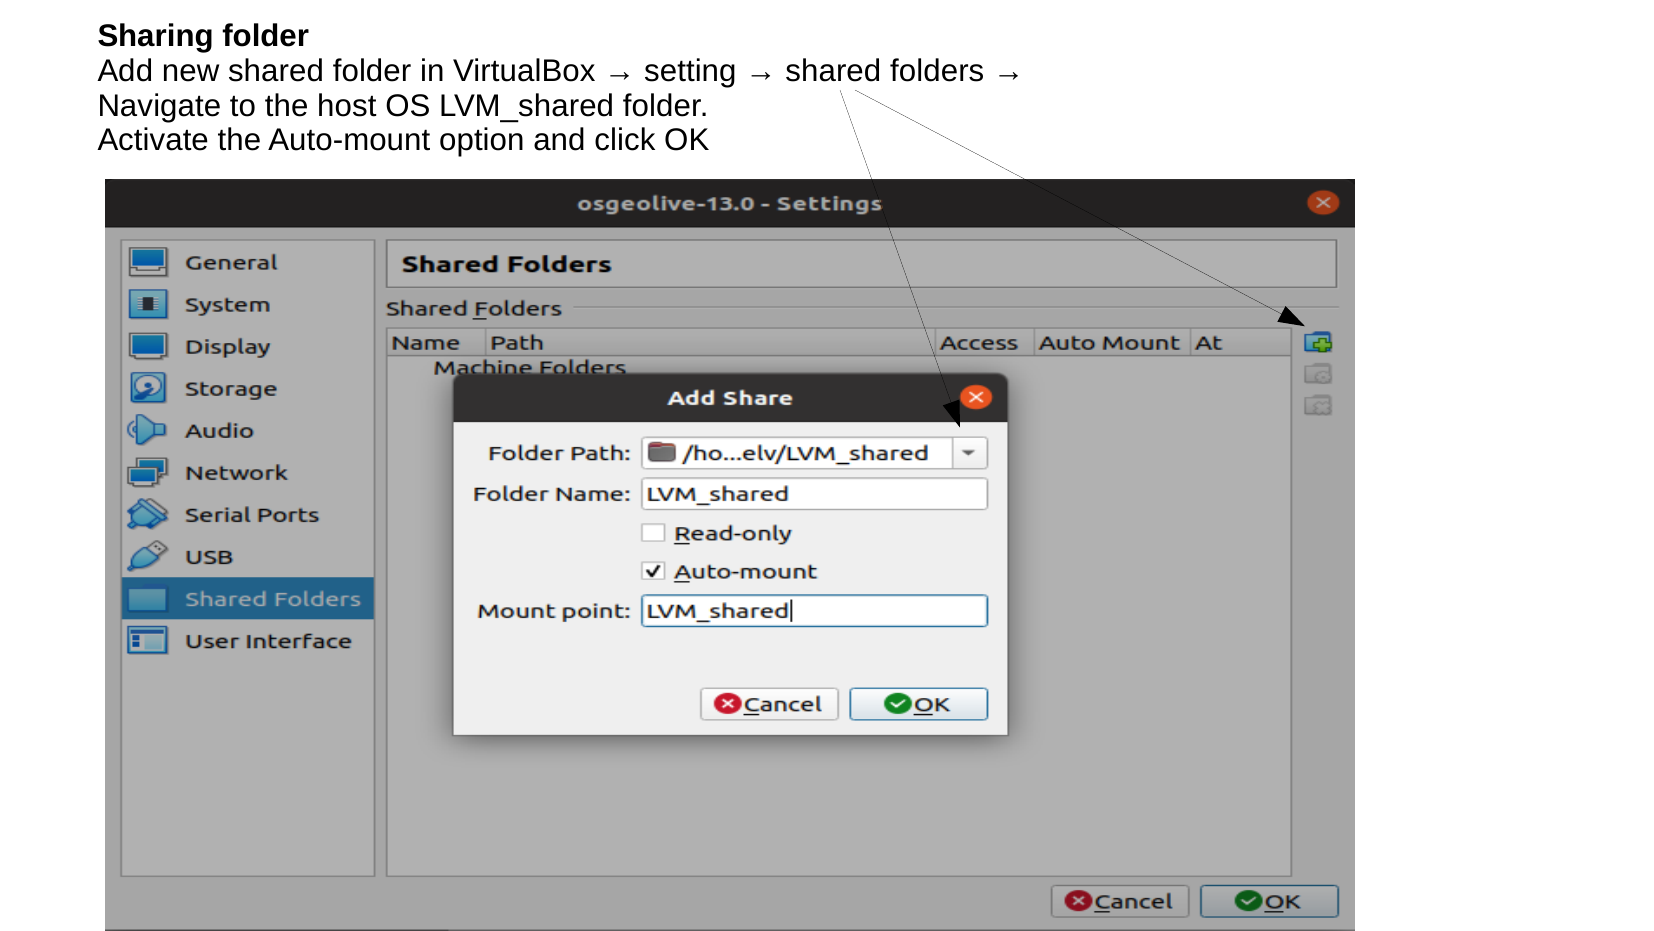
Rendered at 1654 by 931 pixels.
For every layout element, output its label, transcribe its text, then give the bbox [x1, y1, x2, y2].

picture [105, 179, 1355, 931]
text_box Sharing folder Add new shared folder in VirtualBox → setting → shared folders → Navigate to the host OS LVM_shared folder. Activate the Auto-mount option and click OK [82, 11, 1571, 165]
